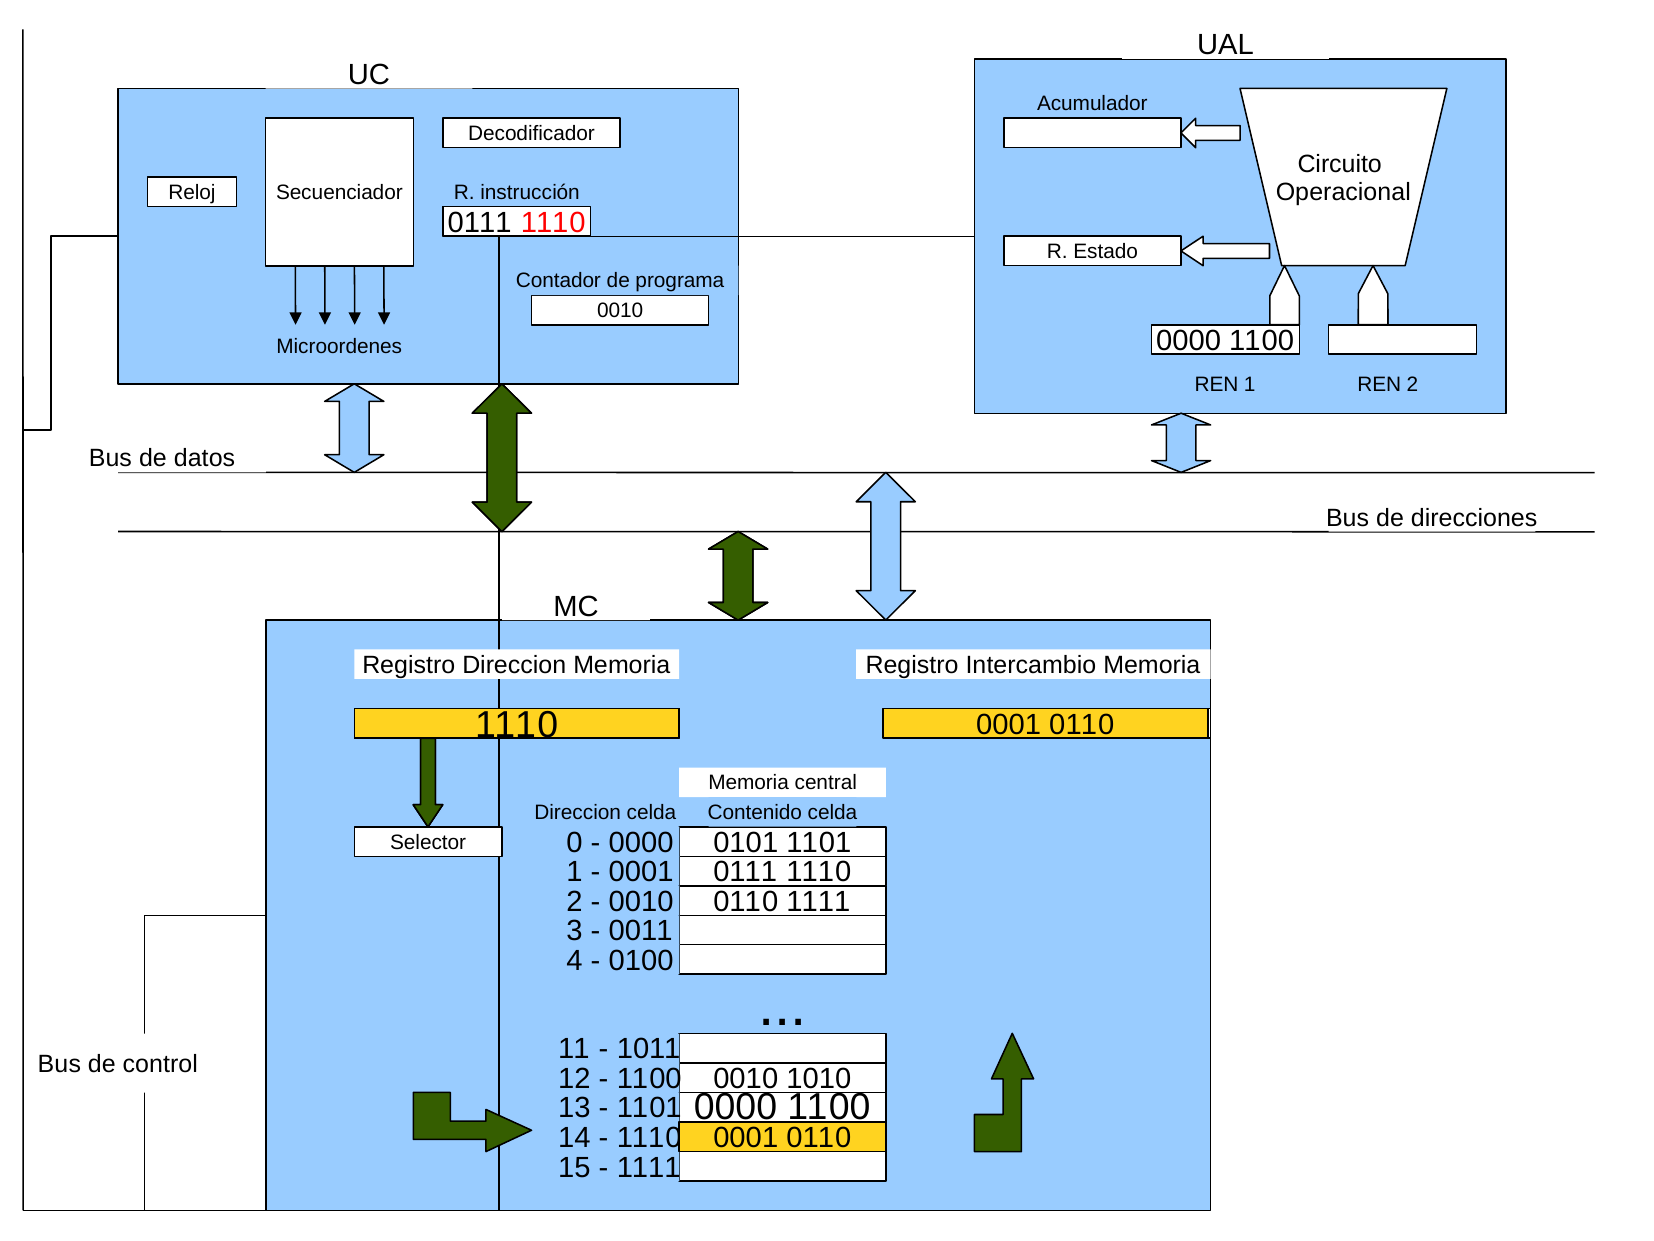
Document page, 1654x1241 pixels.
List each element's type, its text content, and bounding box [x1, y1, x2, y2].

text_box Registro Intercambio Memoria [856, 649, 1211, 679]
text_box 0000 1100 [1151, 324, 1300, 355]
text_box 15 - 1111 [560, 1151, 680, 1182]
text_box R. instrucción [442, 177, 591, 206]
text_box 0110 1111 [680, 885, 886, 915]
text_box 0000 1100 [680, 1092, 886, 1121]
text_box 4 - 0100 [560, 944, 680, 975]
text_box Selector [354, 826, 503, 857]
text_box [265, 472, 1211, 1211]
text_box 14 - 1110 [560, 1122, 679, 1151]
text_box UAL [1122, 29, 1329, 59]
text_box 0111 1110 [442, 206, 591, 237]
text_box 0001 0110 [882, 708, 1208, 739]
text_box Registro Direccion Memoria [354, 649, 680, 679]
text_box [974, 59, 1507, 473]
text_box Memoria central [679, 767, 886, 798]
text_box 12 - 1100 [560, 1062, 680, 1092]
text_box Contenido celda [708, 797, 857, 827]
text_box 0010 1010 [680, 1062, 886, 1092]
text_box Secuenciador [265, 118, 414, 266]
text_box [118, 88, 739, 473]
text_box UC [265, 59, 473, 89]
text_box Decodificador [442, 118, 621, 148]
text_box Bus de direcciones [1328, 502, 1536, 532]
text_box 0101 1101 [680, 826, 886, 857]
text_box 11 - 1011 [560, 1033, 680, 1062]
text_box 0 - 0000 [560, 827, 680, 856]
text_box R. Estado [1003, 236, 1181, 266]
text_box MC [502, 590, 650, 621]
text_box 1110 [354, 708, 680, 739]
text_box Reloj [147, 177, 237, 207]
text_box 1 - 0001 [560, 856, 680, 885]
text_box 0111 1110 [680, 857, 886, 885]
text_box Acumulador [1003, 88, 1181, 118]
text_box Bus de datos [59, 442, 266, 473]
text_box Circuito Operacional [1240, 88, 1447, 266]
text_box Contador de programa [502, 265, 739, 296]
text_box Direccion celda [531, 797, 680, 827]
text_box 13 - 1101 [560, 1092, 680, 1122]
text_box 0010 [531, 296, 709, 325]
text_box Microordenes [265, 330, 414, 361]
text_box Bus de control [29, 1033, 207, 1093]
text_box 0001 0110 [679, 1121, 886, 1152]
text_box 2 - 0010 [560, 885, 680, 915]
text_box [472, 237, 739, 532]
text_box 3 - 0011 [560, 915, 680, 944]
